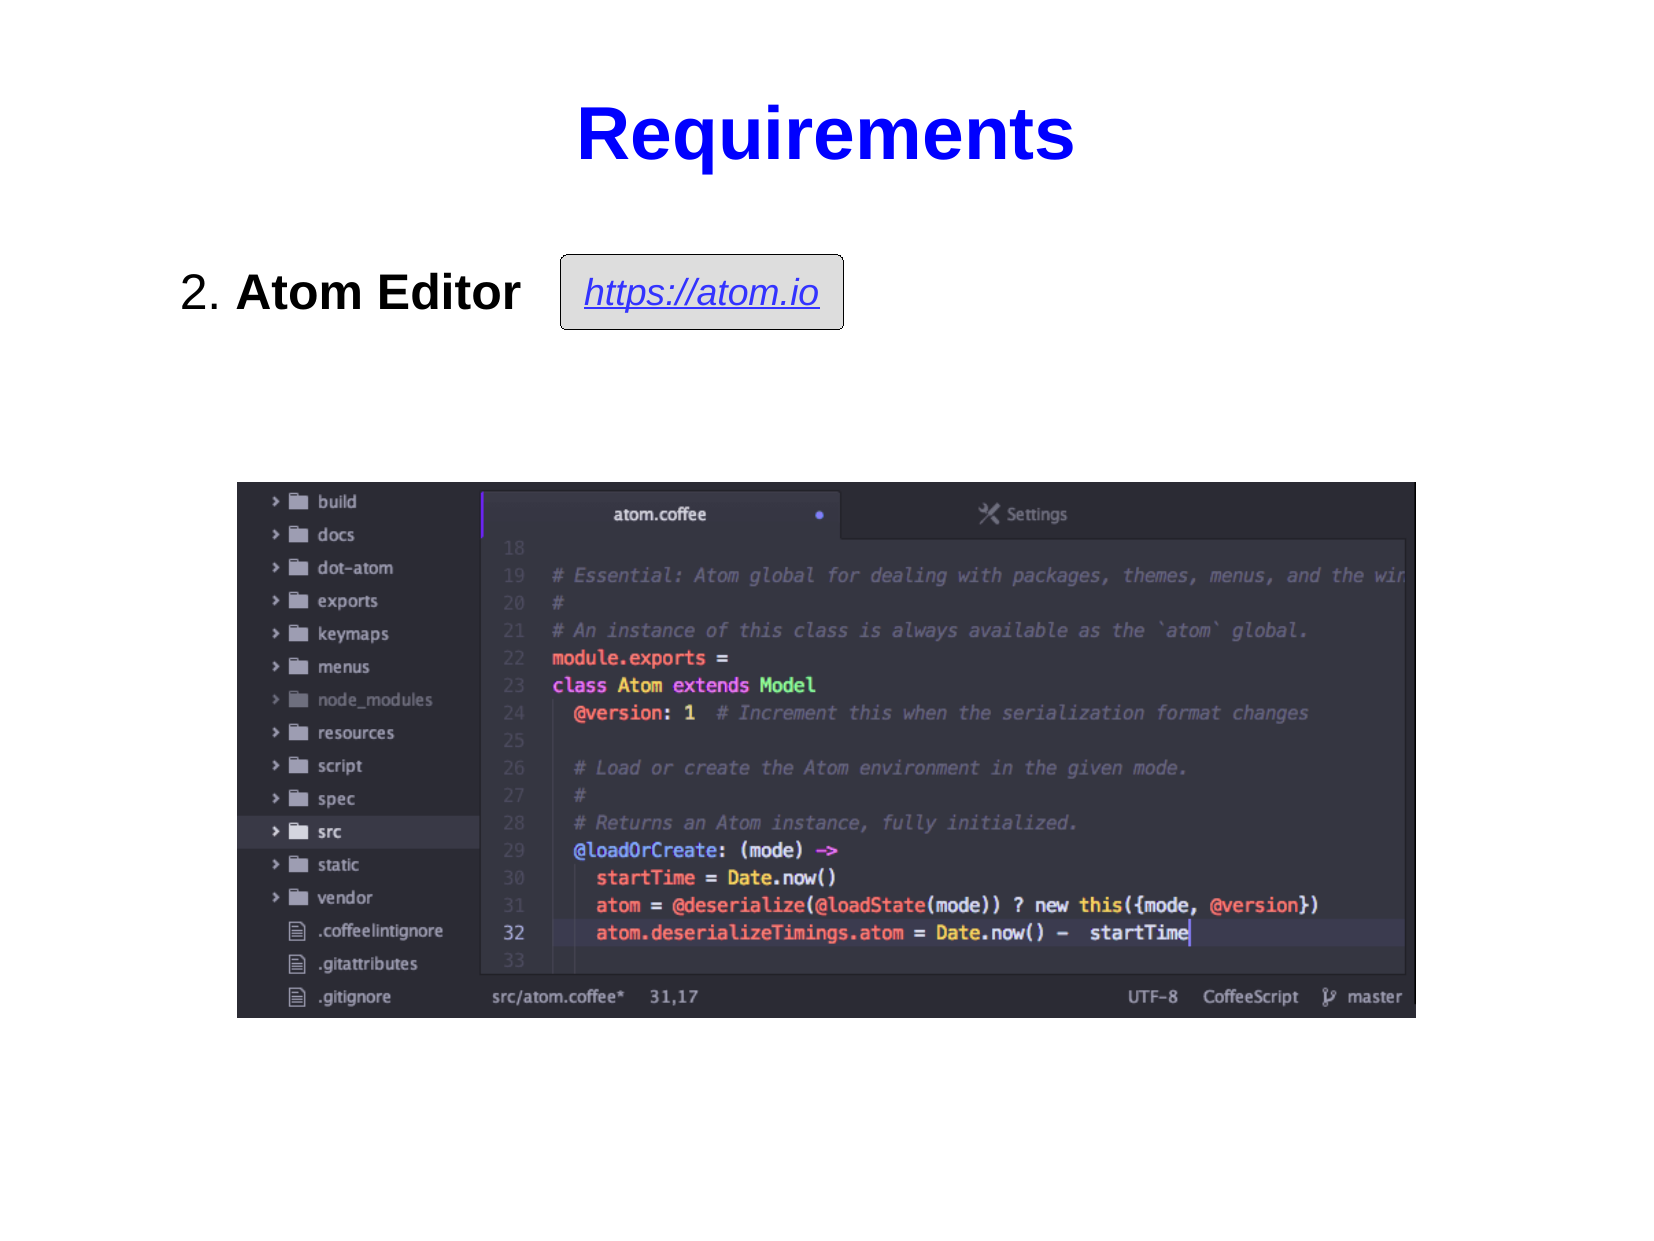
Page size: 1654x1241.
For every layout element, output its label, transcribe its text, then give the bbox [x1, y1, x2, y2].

text_box 2. Atom Editor [165, 239, 541, 345]
picture [237, 482, 1416, 1018]
text_box https://atom.io [560, 254, 844, 330]
title Requirements [82, 30, 1571, 238]
